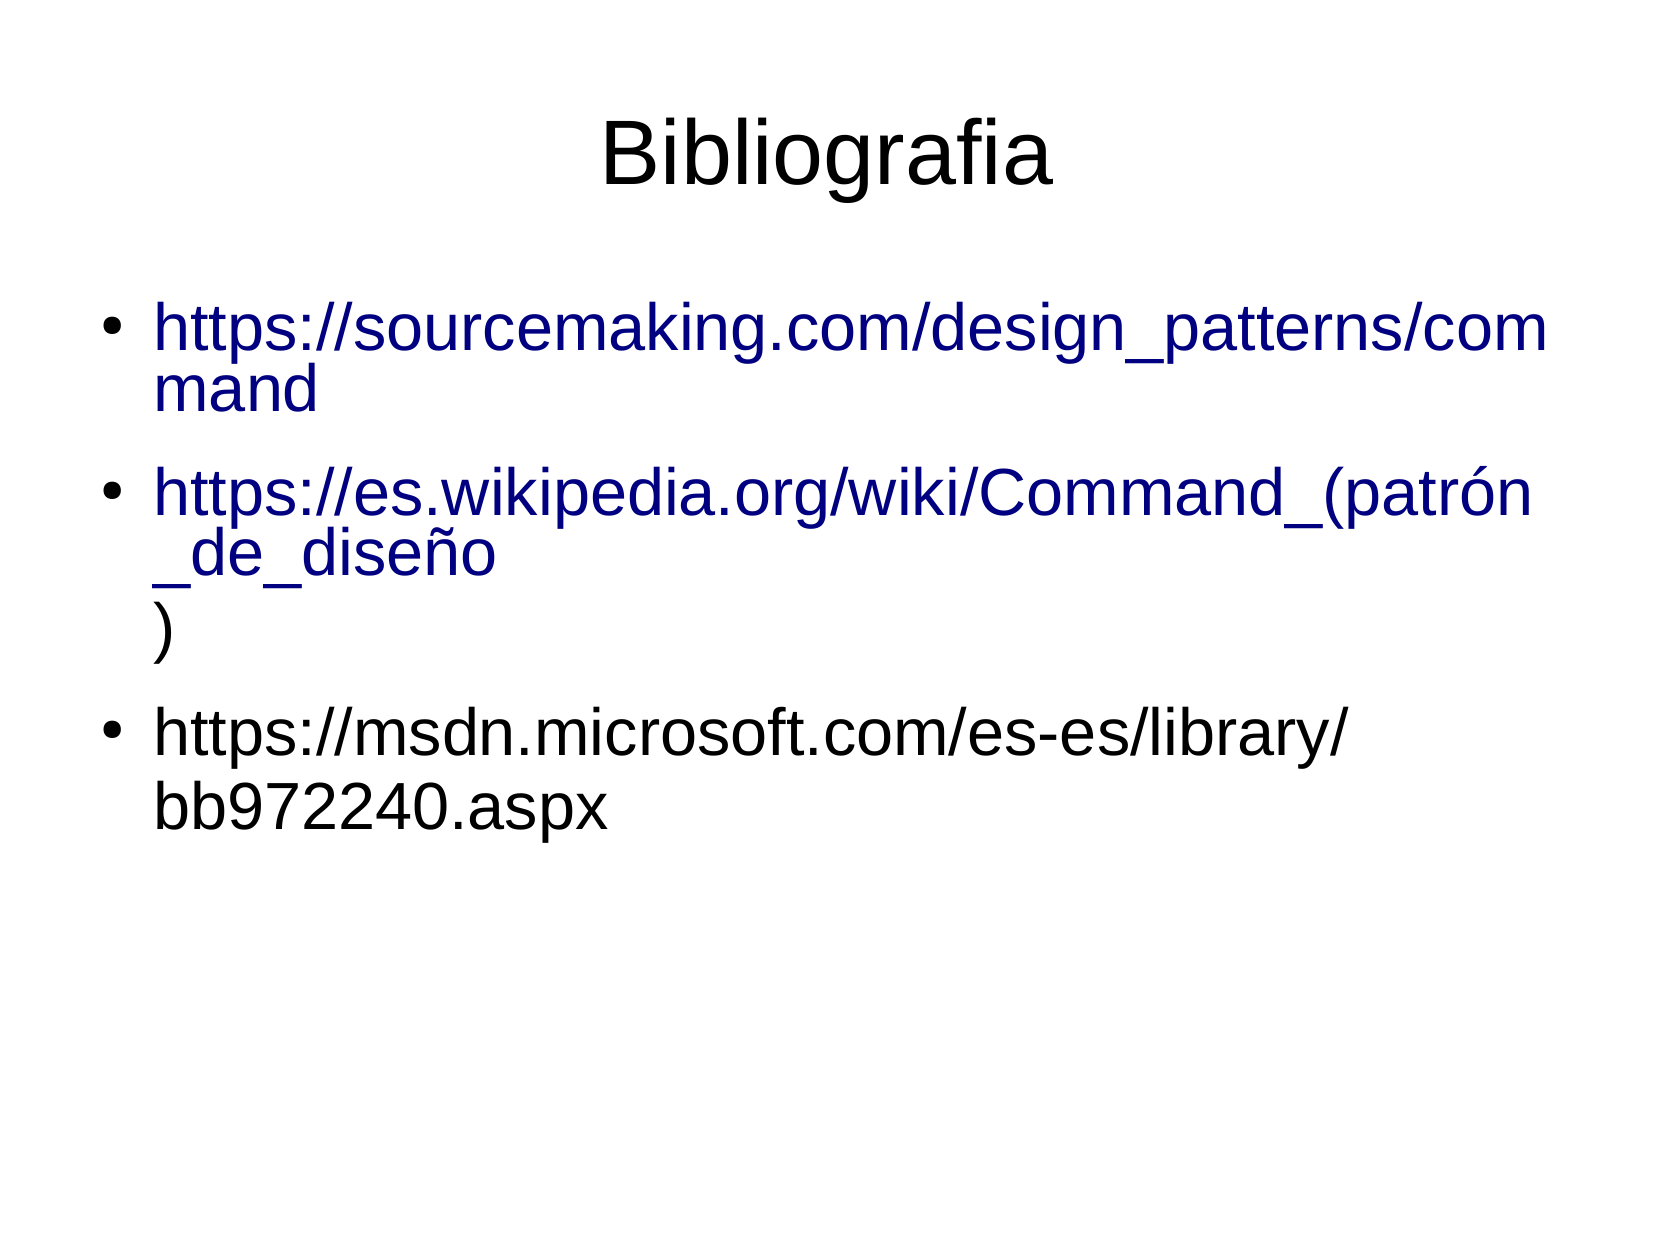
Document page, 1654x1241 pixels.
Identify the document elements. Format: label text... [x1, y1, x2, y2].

title Bibliografia [82, 49, 1571, 257]
list https://sourcemaking.com/design_patterns/command https://es.wikipedia.org/wiki/Command_(patrón_de_diseño) https://msdn.microsoft.com/es-es/library/bb972240.aspx [82, 290, 1571, 1010]
